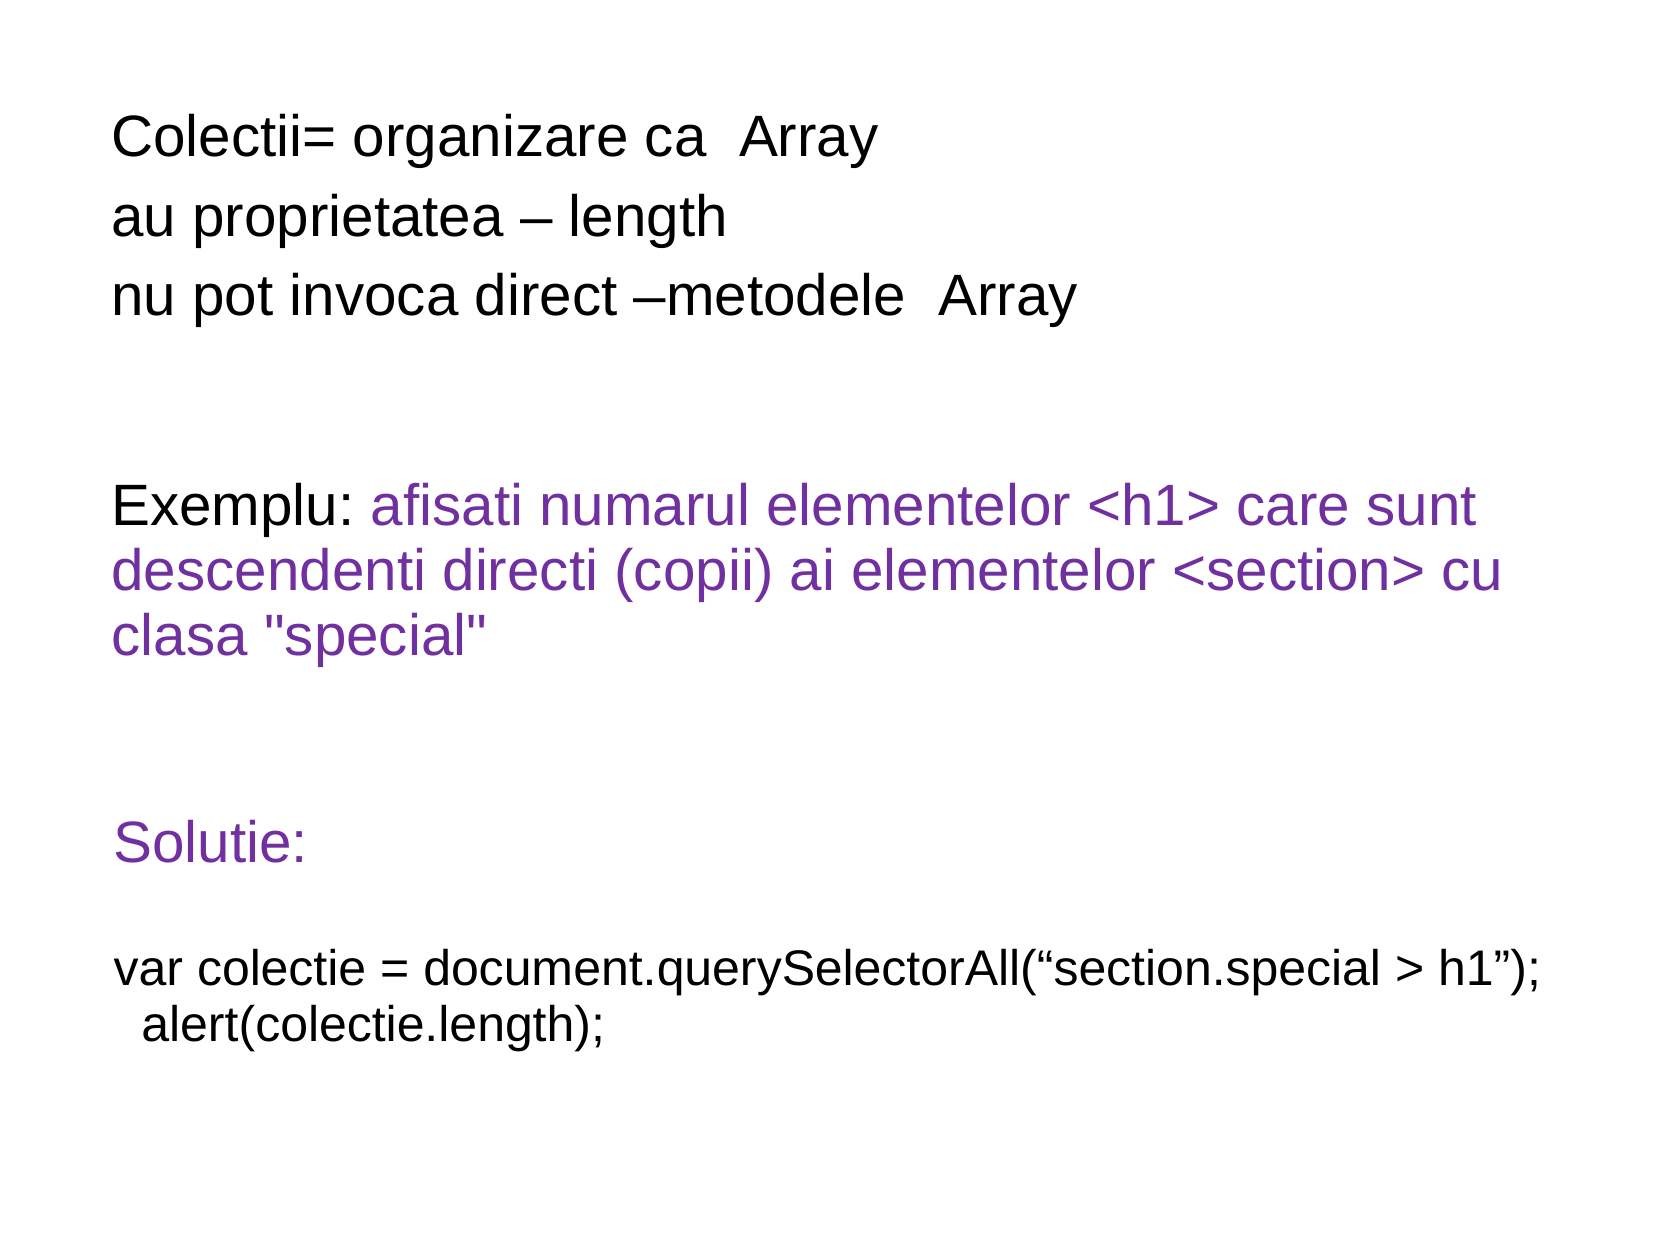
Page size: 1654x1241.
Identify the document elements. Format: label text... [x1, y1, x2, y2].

text_box Solutie: var colectie = document.querySelectorAll(“section.special > h1”); alert(colectie.length); [98, 802, 1571, 1171]
text_box Colectii= organizare ca Array au proprietatea – length nu pot invoca direct –metodele Array Exemplu: afisati numarul elementelor <h1> care sunt descendenti directi (copii) ai elementelor <section> cu clasa "special" [96, 96, 1585, 1199]
